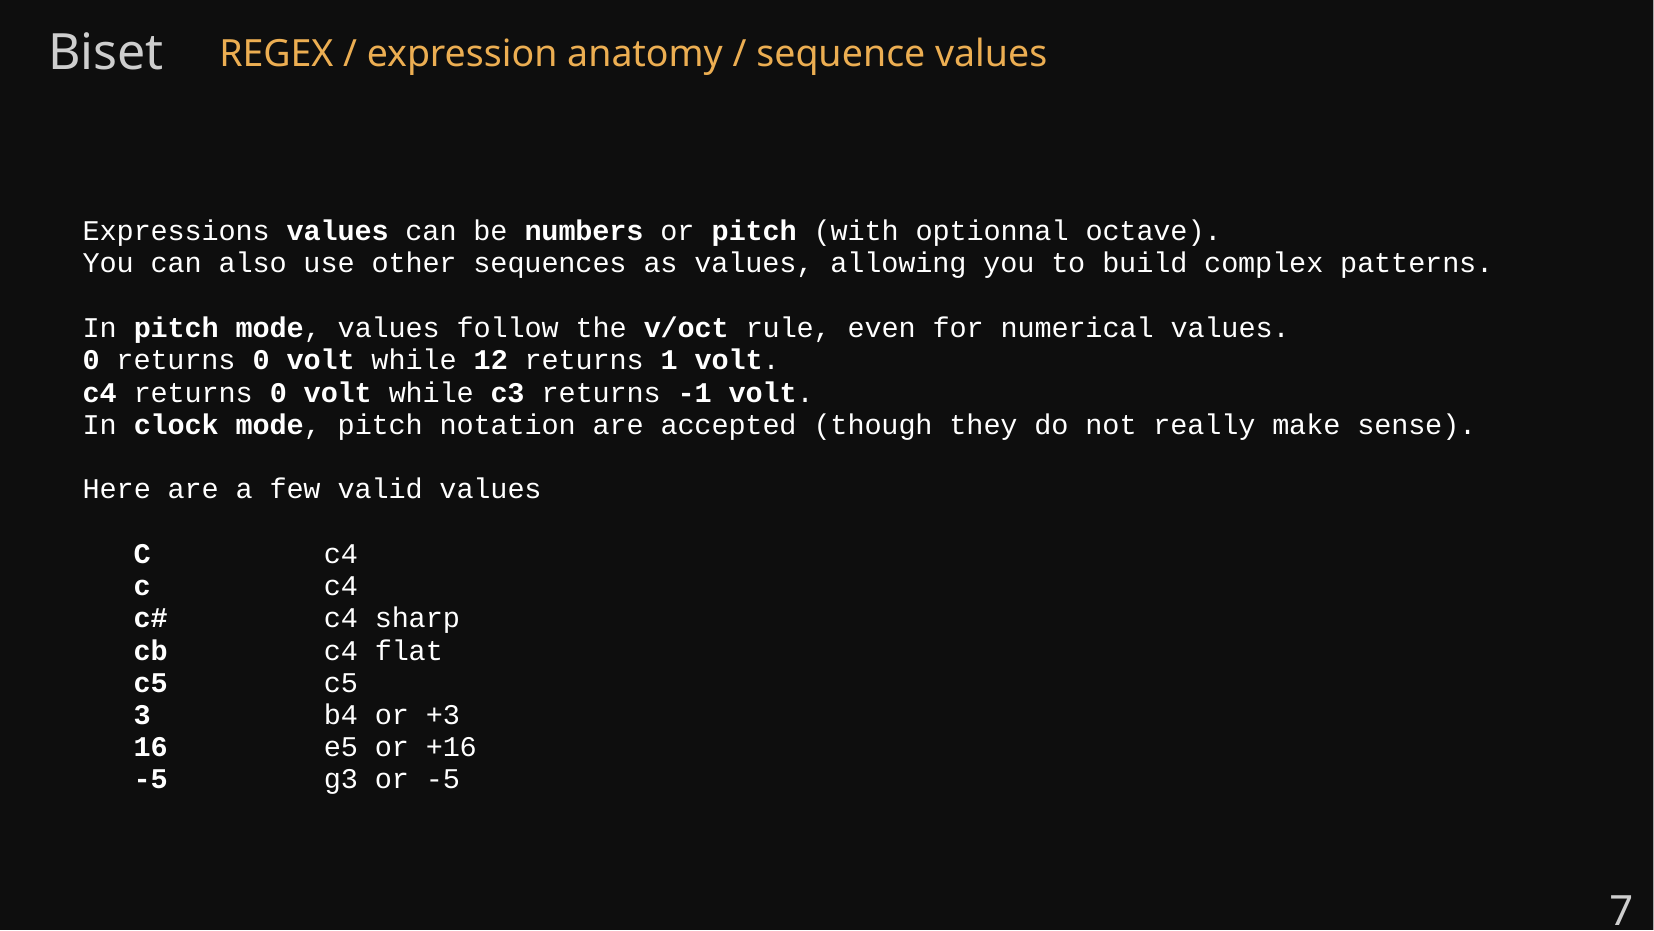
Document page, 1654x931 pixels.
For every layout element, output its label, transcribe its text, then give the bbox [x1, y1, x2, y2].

text_box 7 [1594, 873, 1654, 931]
title Biset [5, 23, 207, 77]
text_box REGEX / expression anatomy / sequence values [204, 19, 1121, 80]
list Expressions values can be numbers or pitch (with optionnal octave). You can also use other sequences as values, allowing you to build complex patterns. In pitch mode, values follow the v/oct rule, even for numerical values. 0 returns 0 volt while 12 returns 1 volt. c4 returns 0 volt while c3 returns -1 volt. In clock mode, pitch notation are accepted (though they do not really make sense). Here are a few valid values C c4 c c4 c# c4 sharp cb c4 flat c5 c5 3 b4 or +3 16 e5 or +16 -5 g3 or -5 [82, 217, 1571, 808]
